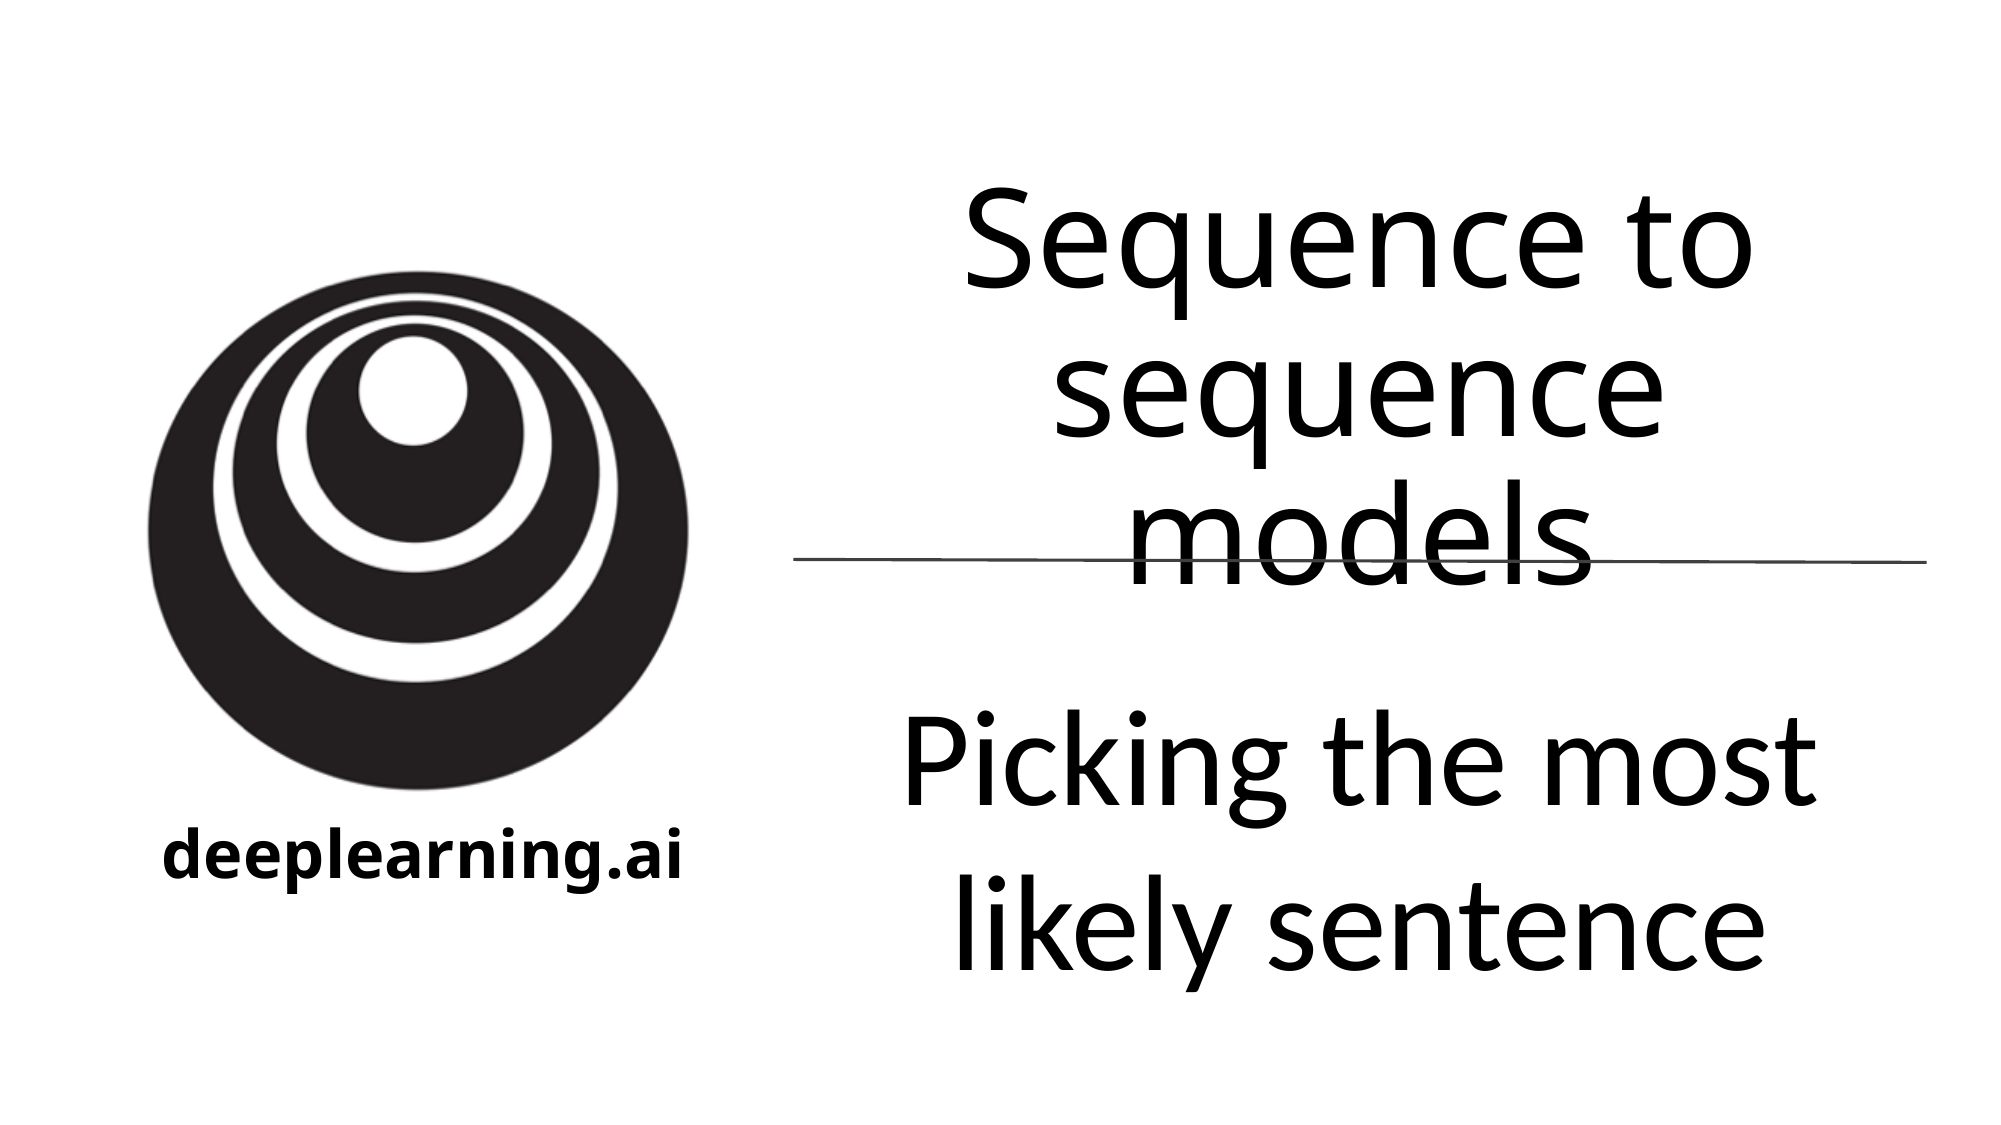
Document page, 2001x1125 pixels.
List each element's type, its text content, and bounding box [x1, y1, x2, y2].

text_box [179, 194, 669, 702]
picture [108, 234, 739, 768]
text_box deeplearning.ai [56, 768, 790, 901]
text_box Picking the most likely sentence [799, 660, 1921, 1009]
title Sequence to sequence models [848, 161, 1872, 462]
